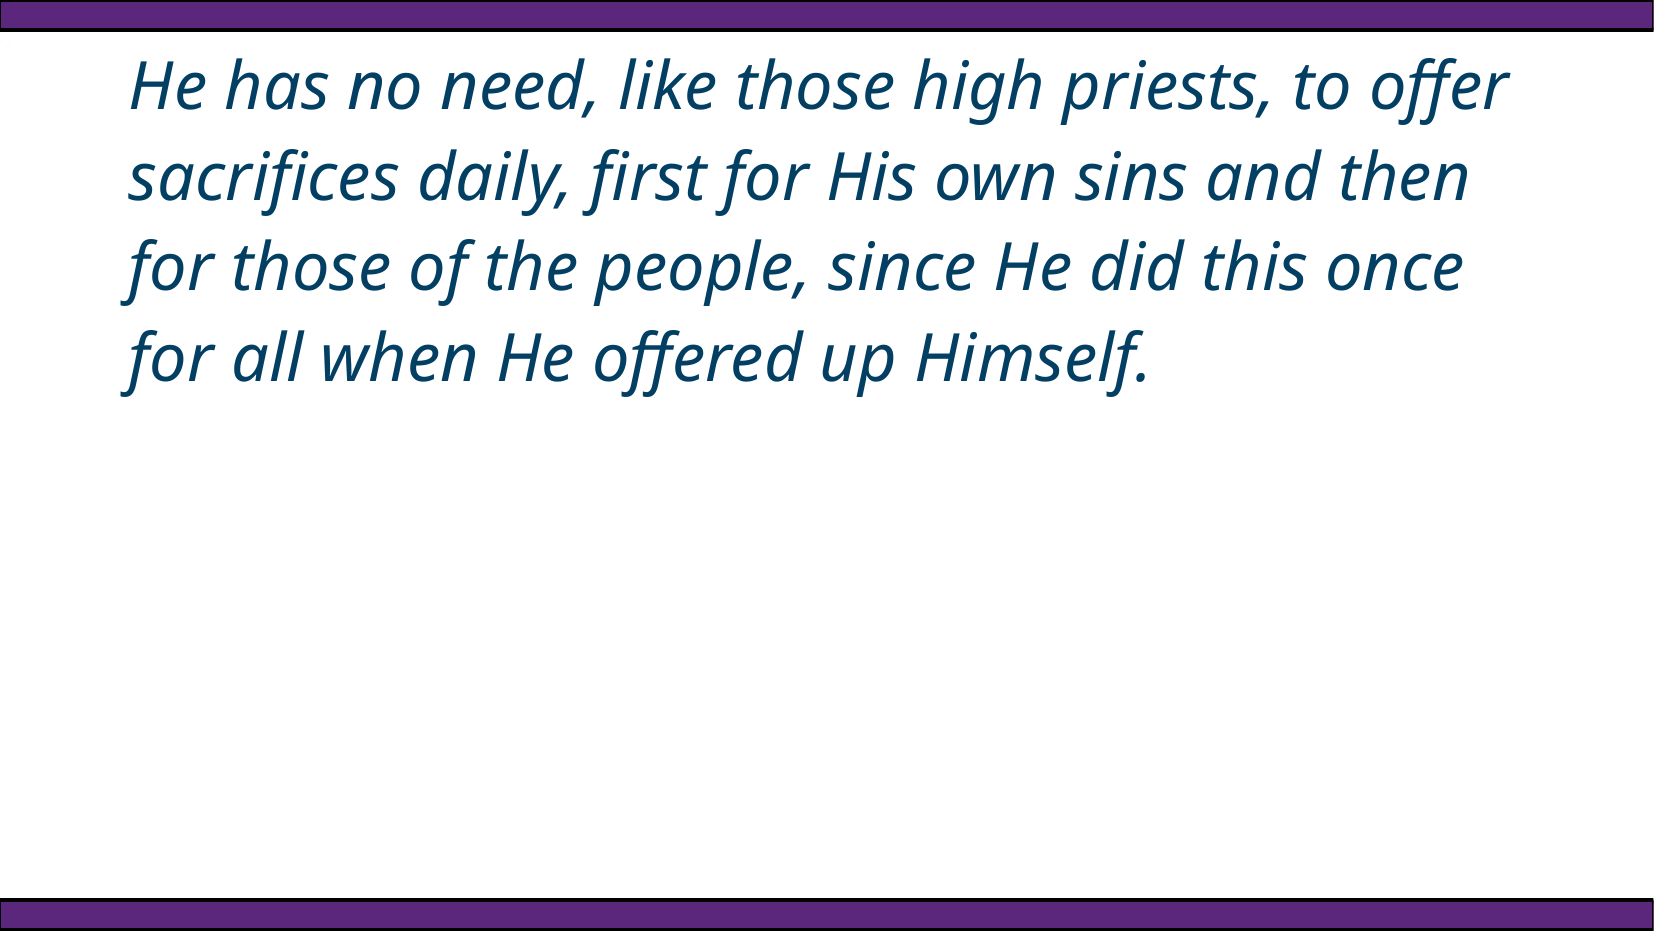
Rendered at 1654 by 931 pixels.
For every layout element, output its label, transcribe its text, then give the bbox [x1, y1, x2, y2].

picture [0, 31, 1654, 900]
text_box He has no need, like those high priests, to offer sacrifices daily, first for His own sins and then for those of the people, since He did this once for all when He offered up Himself. [45, 30, 1581, 401]
text_box [0, 900, 1654, 931]
text_box [0, 0, 1654, 31]
